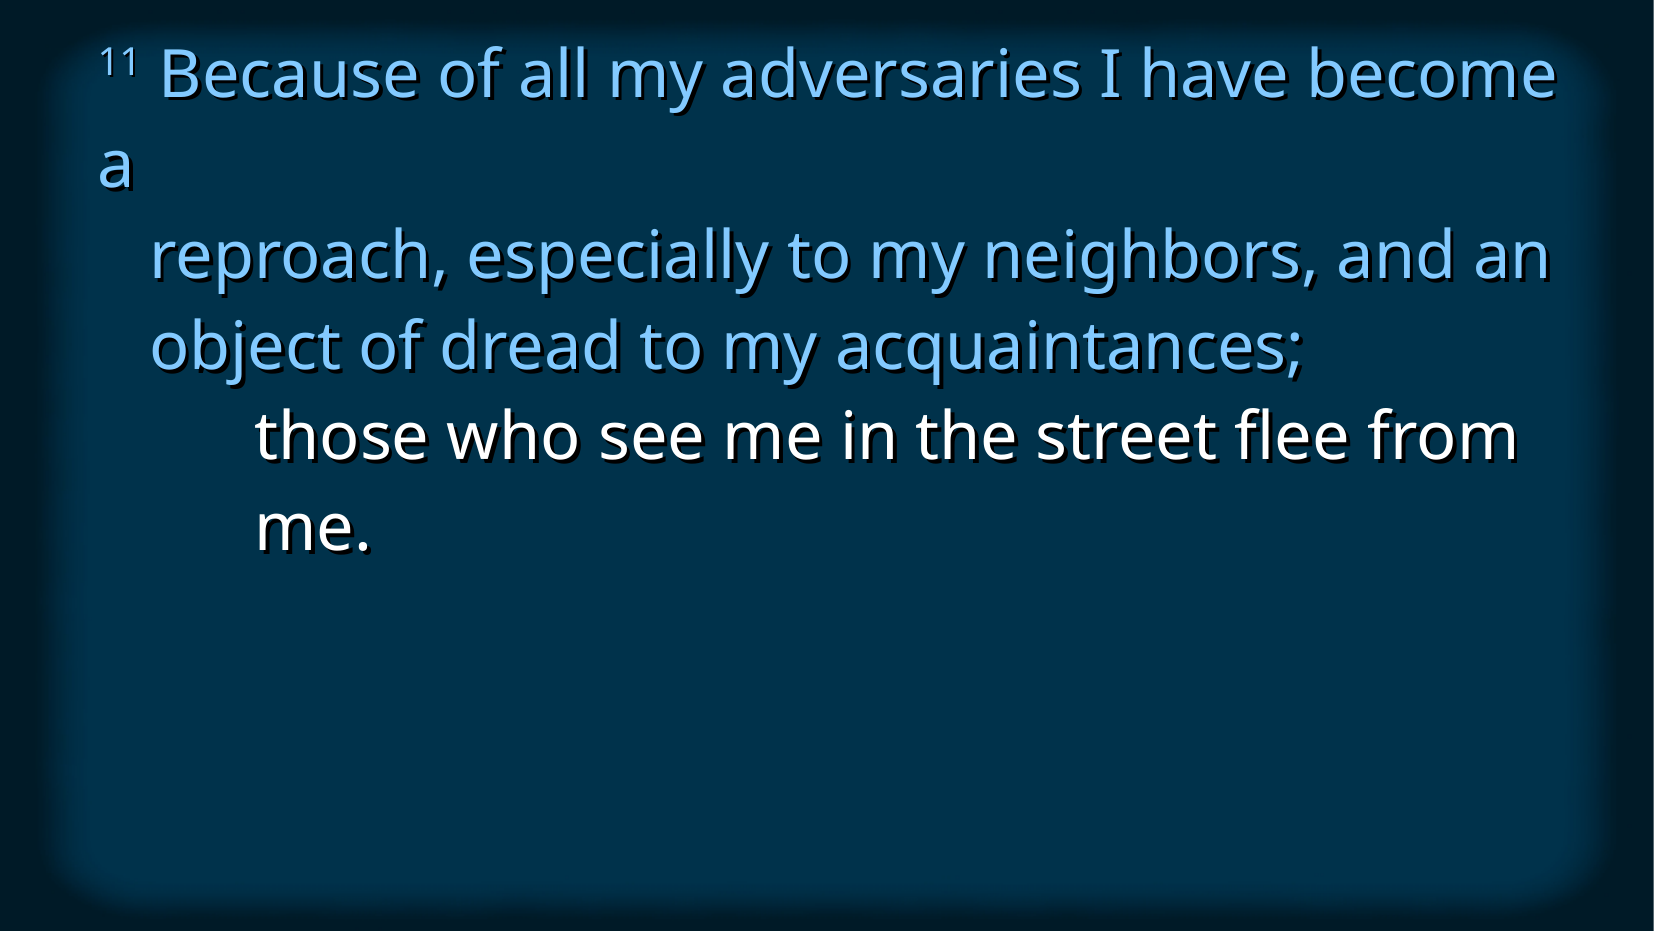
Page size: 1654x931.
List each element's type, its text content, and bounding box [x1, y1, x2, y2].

picture [0, 0, 1654, 931]
text_box 11 Because of all my adversaries I have become a reproach, especially to my neighbors, and an object of dread to my acquaintances; those who see me in the street flee from me. [82, 18, 1583, 477]
